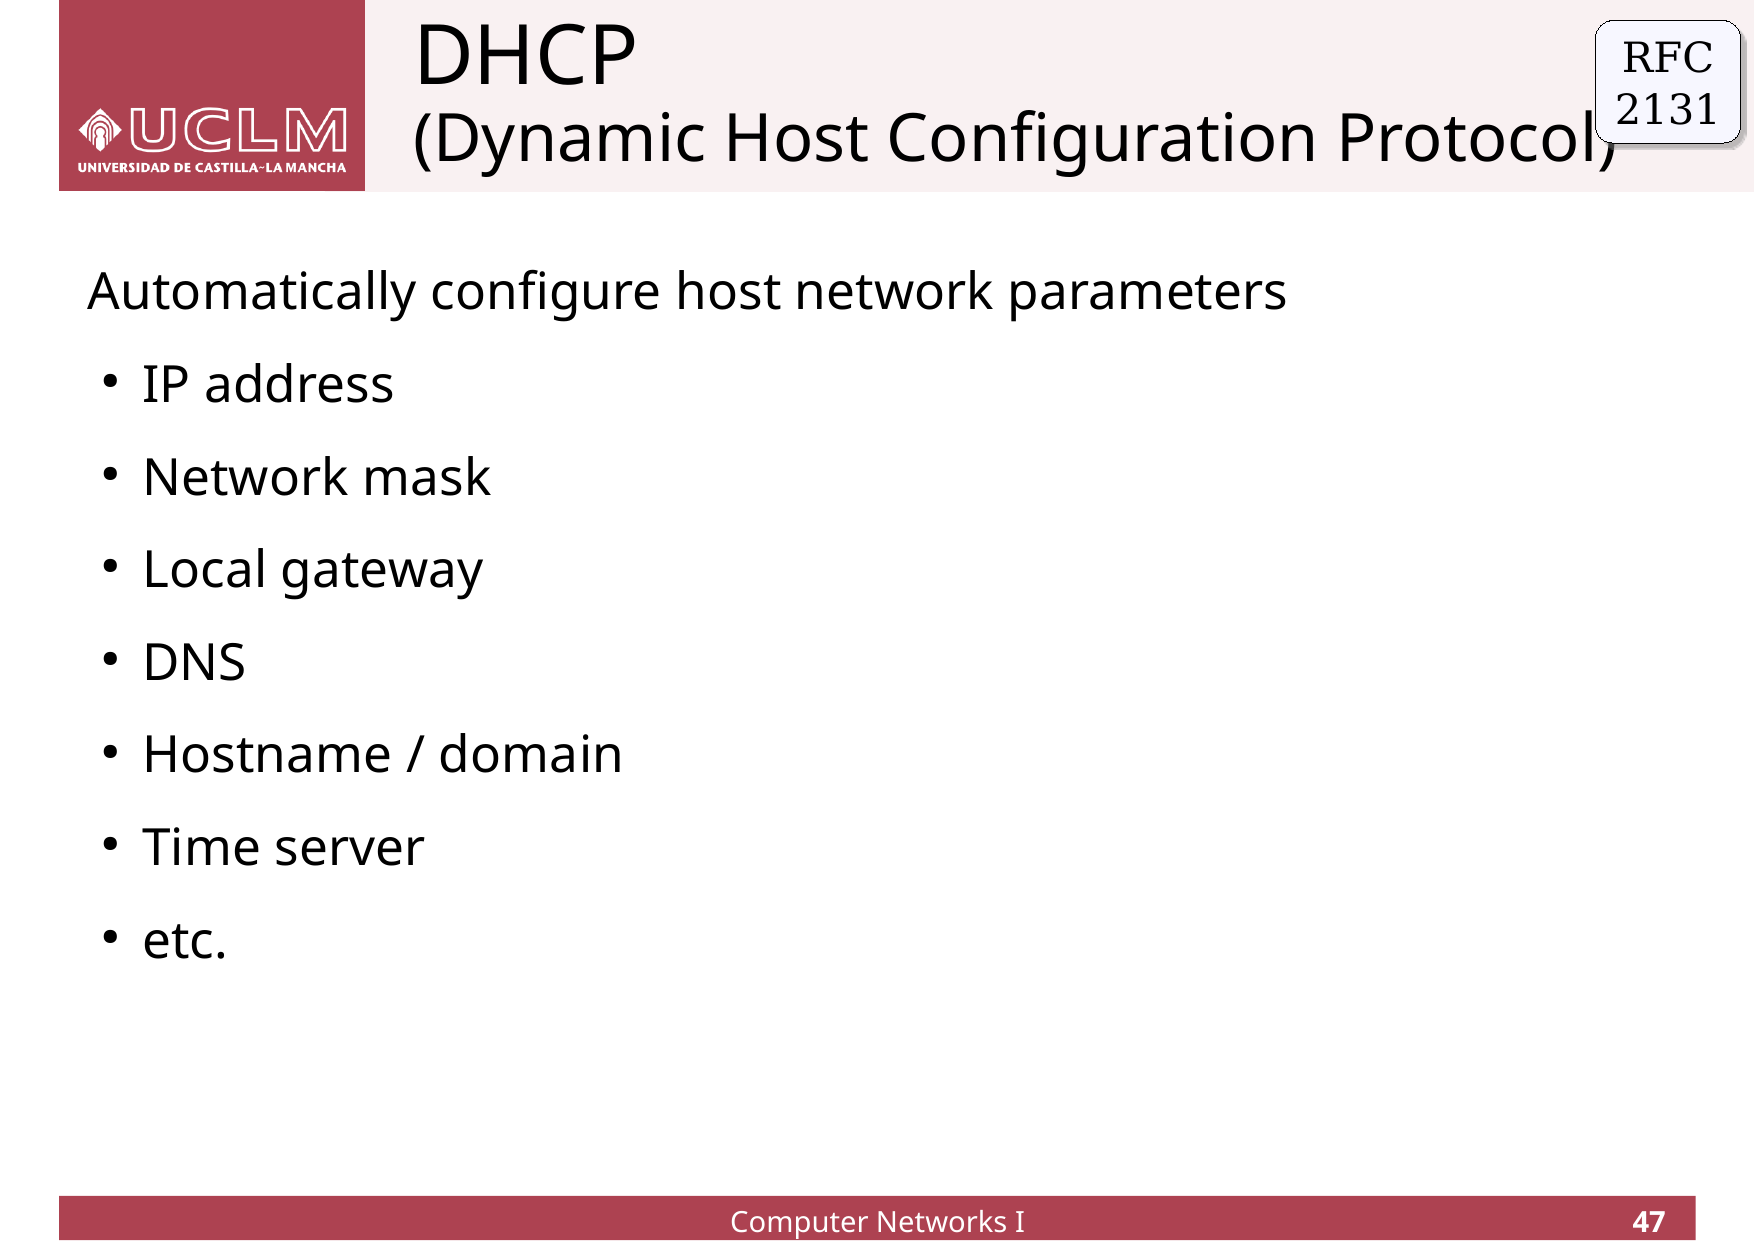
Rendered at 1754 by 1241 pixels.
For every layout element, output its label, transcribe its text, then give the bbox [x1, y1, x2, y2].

text_box RFC 2131 [1595, 20, 1741, 144]
list Automatically configure host network parameters IP address Network mask Local gateway DNS Hostname / domain Time server etc. [87, 254, 1667, 974]
picture [59, 0, 365, 191]
title DHCP (Dynamic Host Configuration Protocol) [413, 0, 1667, 198]
